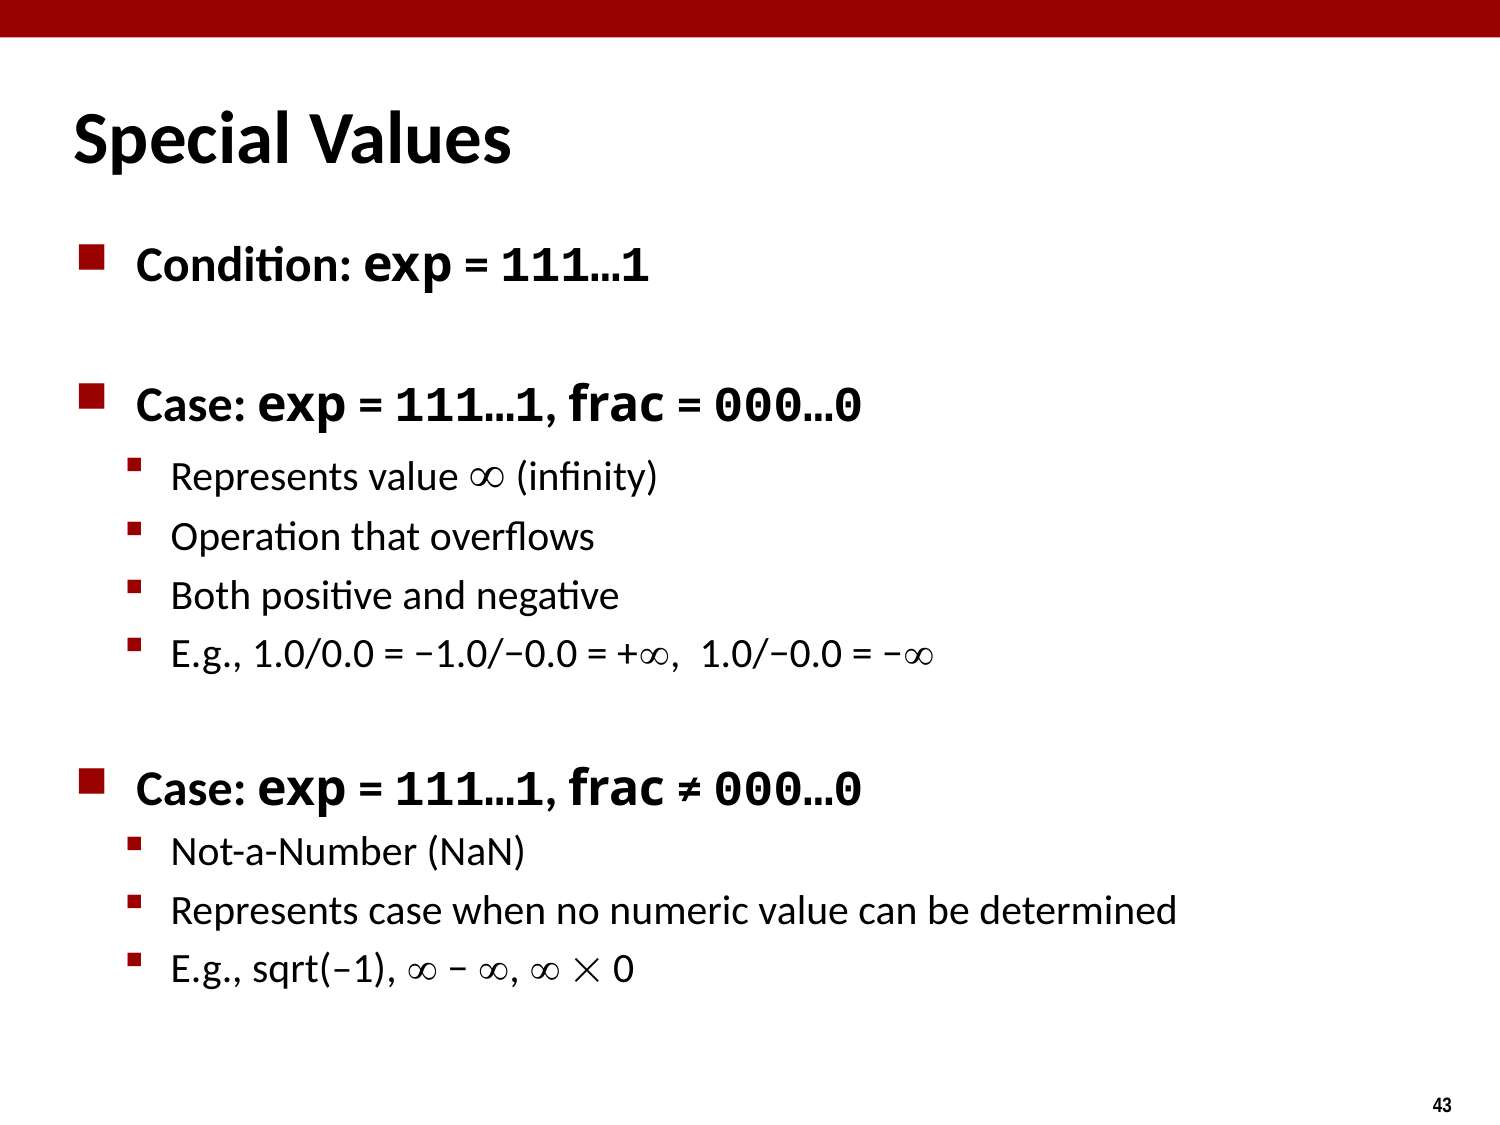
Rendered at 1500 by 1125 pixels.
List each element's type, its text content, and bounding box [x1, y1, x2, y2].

list Condition: exp = 111…1 Case: exp = 111…1, frac = 000…0 Represents value  (infinity) Operation that overflows Both positive and negative E.g., 1.0/0.0 = −1.0/−0.0 = +, 1.0/−0.0 = − Case: exp = 111…1, frac ≠ 000…0 Not-a-Number (NaN) Represents case when no numeric value can be determined E.g., sqrt(–1),  − ,   0 [65, 223, 1361, 1040]
title Special Values [58, 71, 1304, 197]
